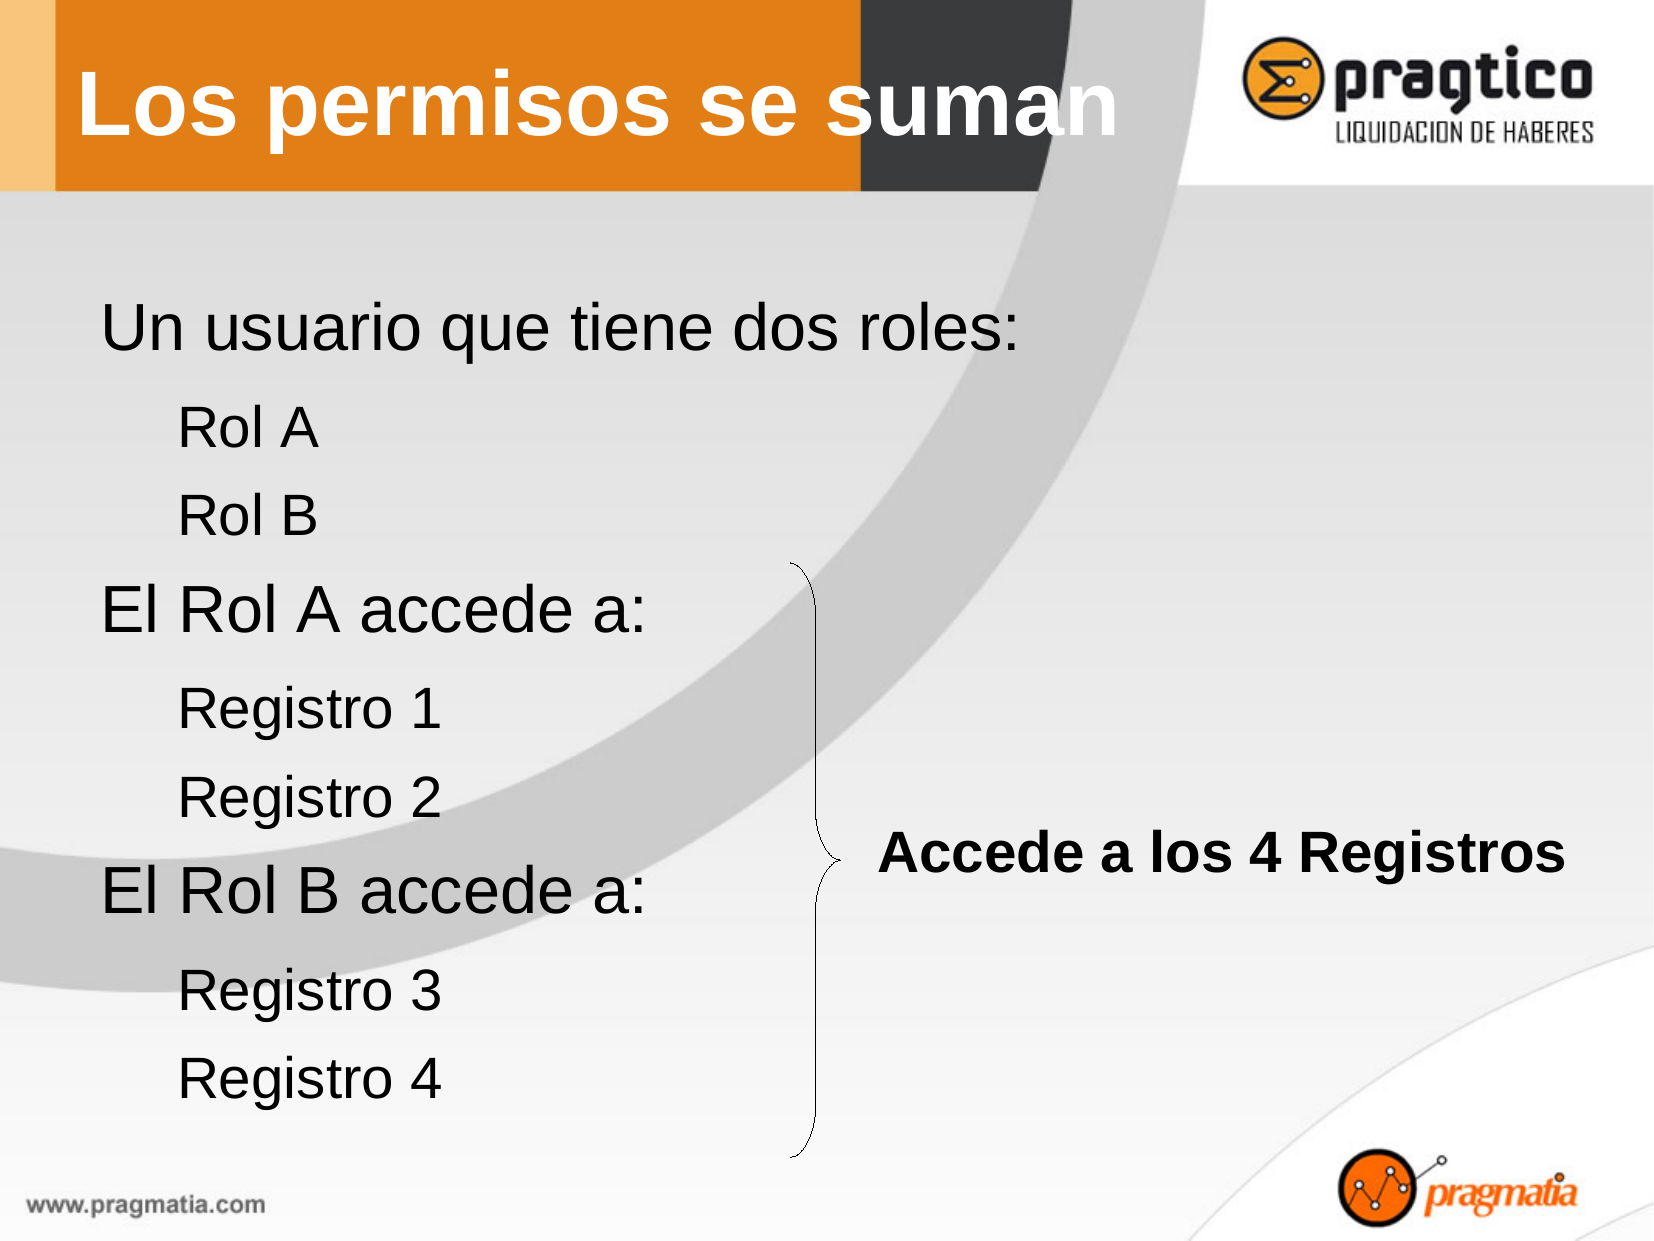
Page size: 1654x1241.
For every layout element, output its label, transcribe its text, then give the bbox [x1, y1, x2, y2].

picture [0, 0, 1654, 1241]
title Los permisos se suman [76, 0, 1565, 208]
list Un usuario que tiene dos roles: Rol A Rol B El Rol A accede a: Registro 1 Registro 2 El Rol B accede a: Registro 3 Registro 4 [82, 290, 1571, 1112]
text_box Accede a los 4 Registros [862, 811, 1588, 892]
